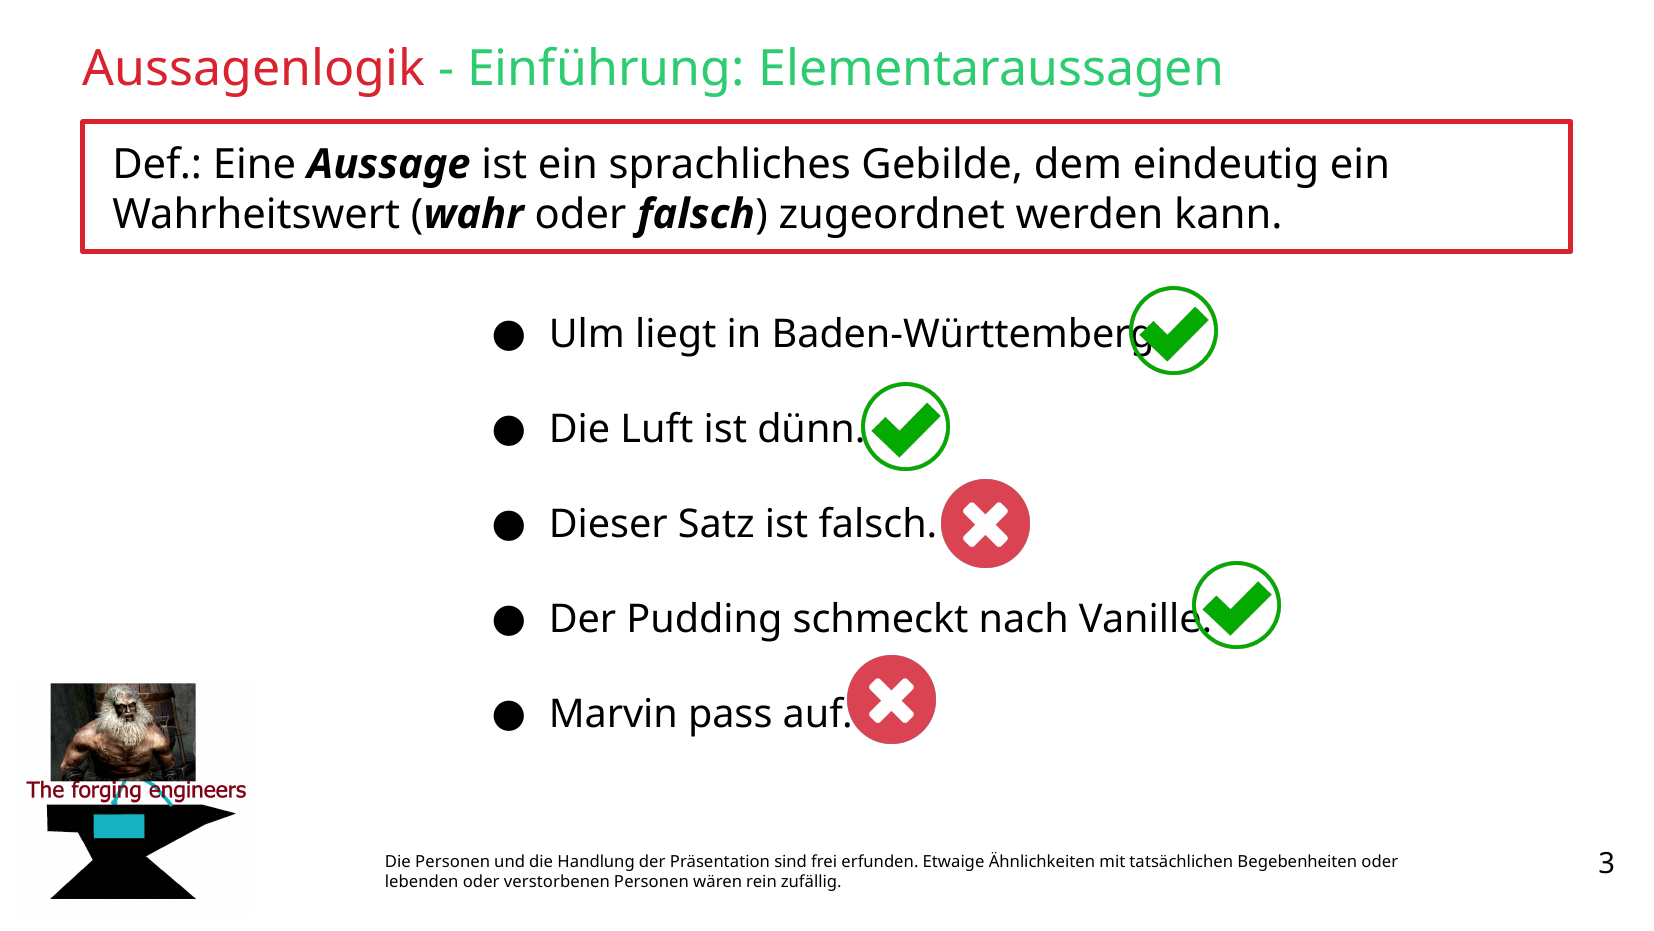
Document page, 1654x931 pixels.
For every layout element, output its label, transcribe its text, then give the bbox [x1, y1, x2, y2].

picture [847, 655, 936, 744]
text_box Die Personen und die Handlung der Präsentation sind frei erfunden. Etwaige Ähnlichkeiten mit tatsächlichen Begebenheiten oder lebenden oder verstorbenen Personen wären rein zufällig. [370, 835, 1487, 931]
picture [1192, 561, 1281, 649]
picture [861, 382, 950, 471]
subtitle Def.: Eine Aussage ist ein sprachliches Gebilde, dem eindeutig ein Wahrheitswert (wahr oder falsch) zugeordnet werden kann. [82, 121, 1571, 252]
title Aussagenlogik - Einführung: Elementaraussagen [82, 37, 1571, 95]
picture [17, 679, 254, 916]
picture [941, 479, 1030, 568]
subtitle Ulm liegt in Baden-Württemberg. Die Luft ist dünn. Dieser Satz ist falsch. Der Pudding schmeckt nach Vanille. Marvin pass auf. [473, 286, 1310, 802]
picture [1129, 286, 1218, 375]
